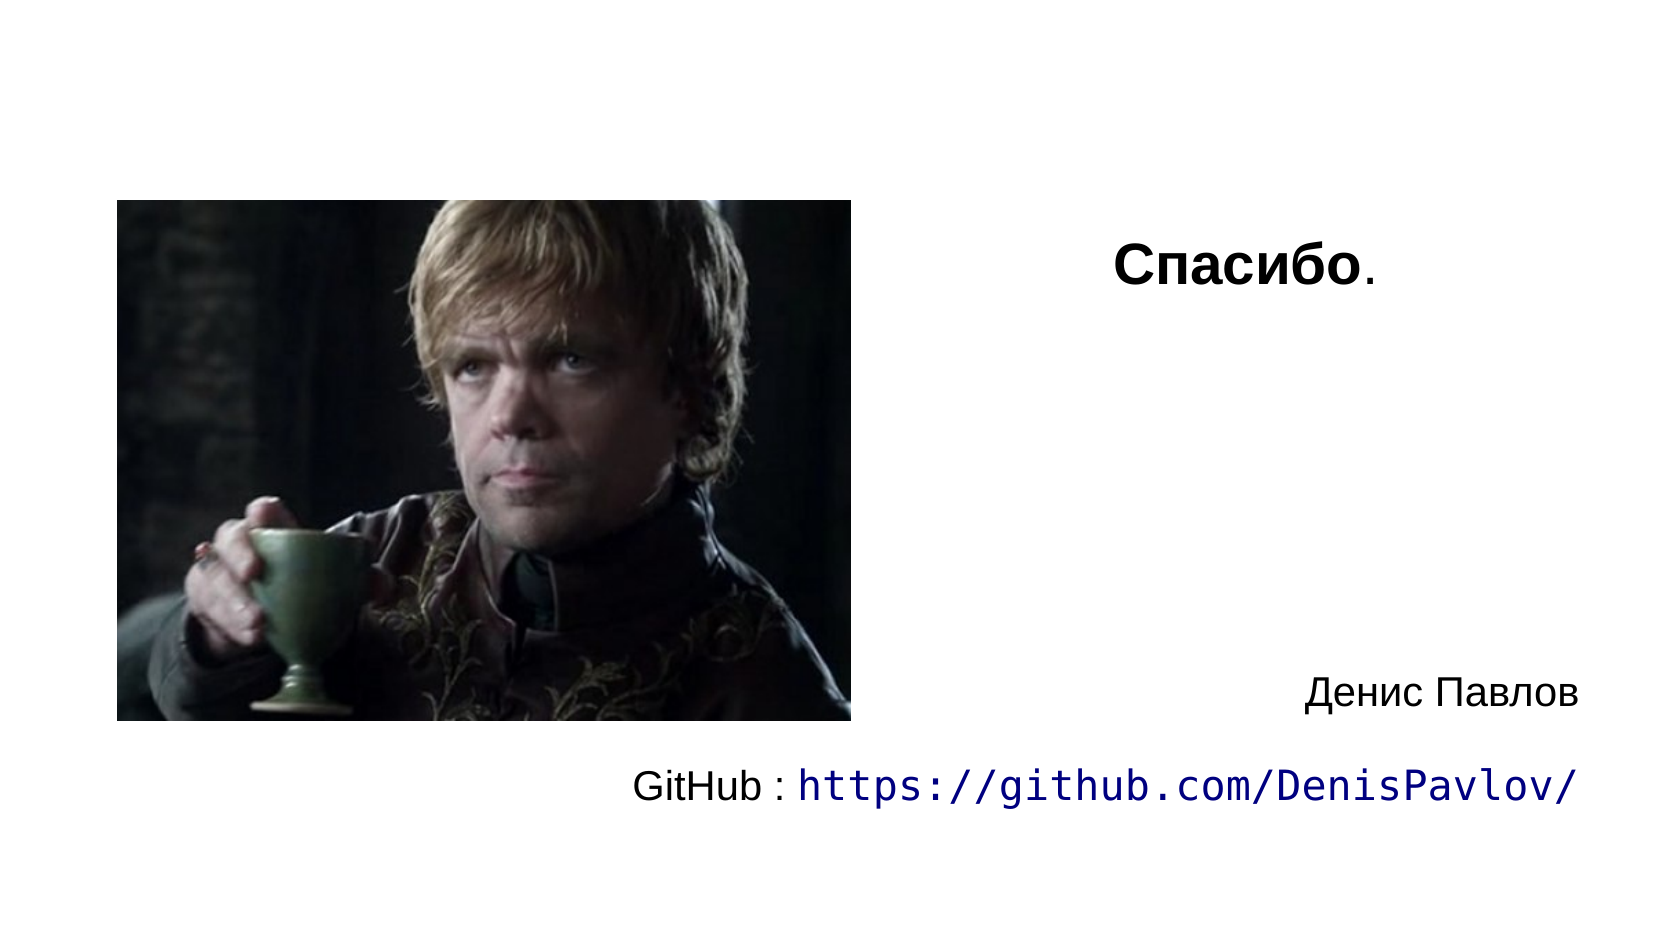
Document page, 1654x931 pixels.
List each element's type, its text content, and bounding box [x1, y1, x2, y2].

picture [117, 200, 851, 721]
text_box Денис Павлов GitHub : https://github.com/DenisPavlov/ [236, 661, 1595, 867]
text_box Спасибо. [885, 224, 1607, 370]
